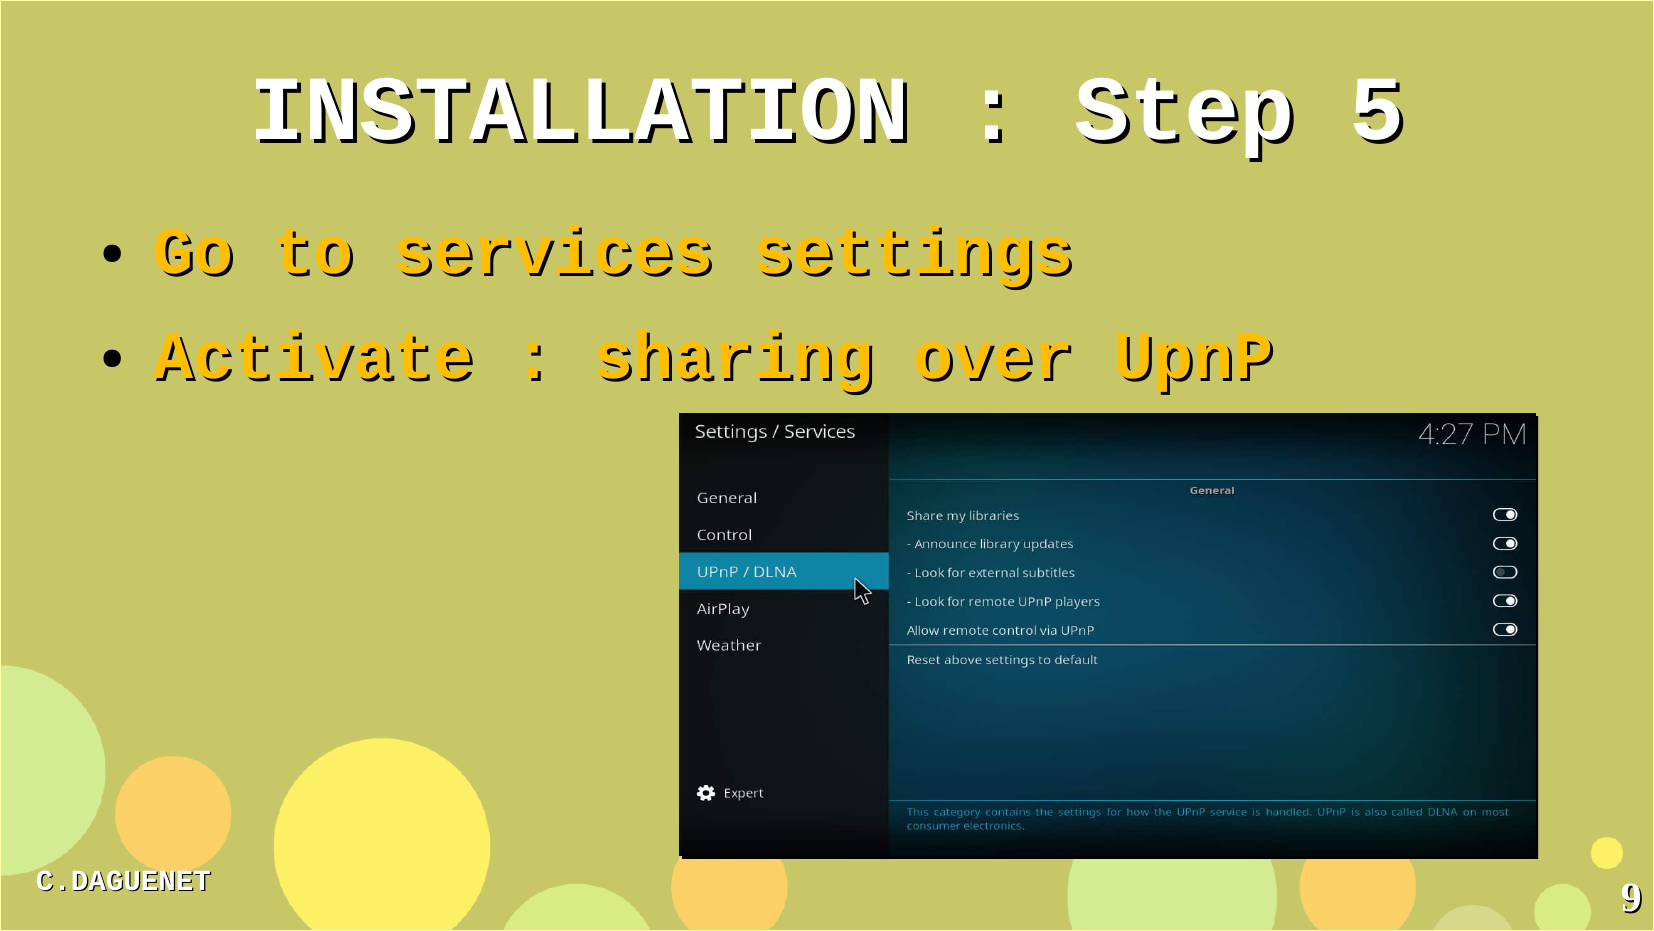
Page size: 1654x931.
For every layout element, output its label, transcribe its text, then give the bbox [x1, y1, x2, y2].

list Go to services settings Activate : sharing over UpnP [82, 217, 1329, 414]
title INSTALLATION : Step 5 [82, 37, 1571, 193]
picture [679, 413, 1536, 856]
